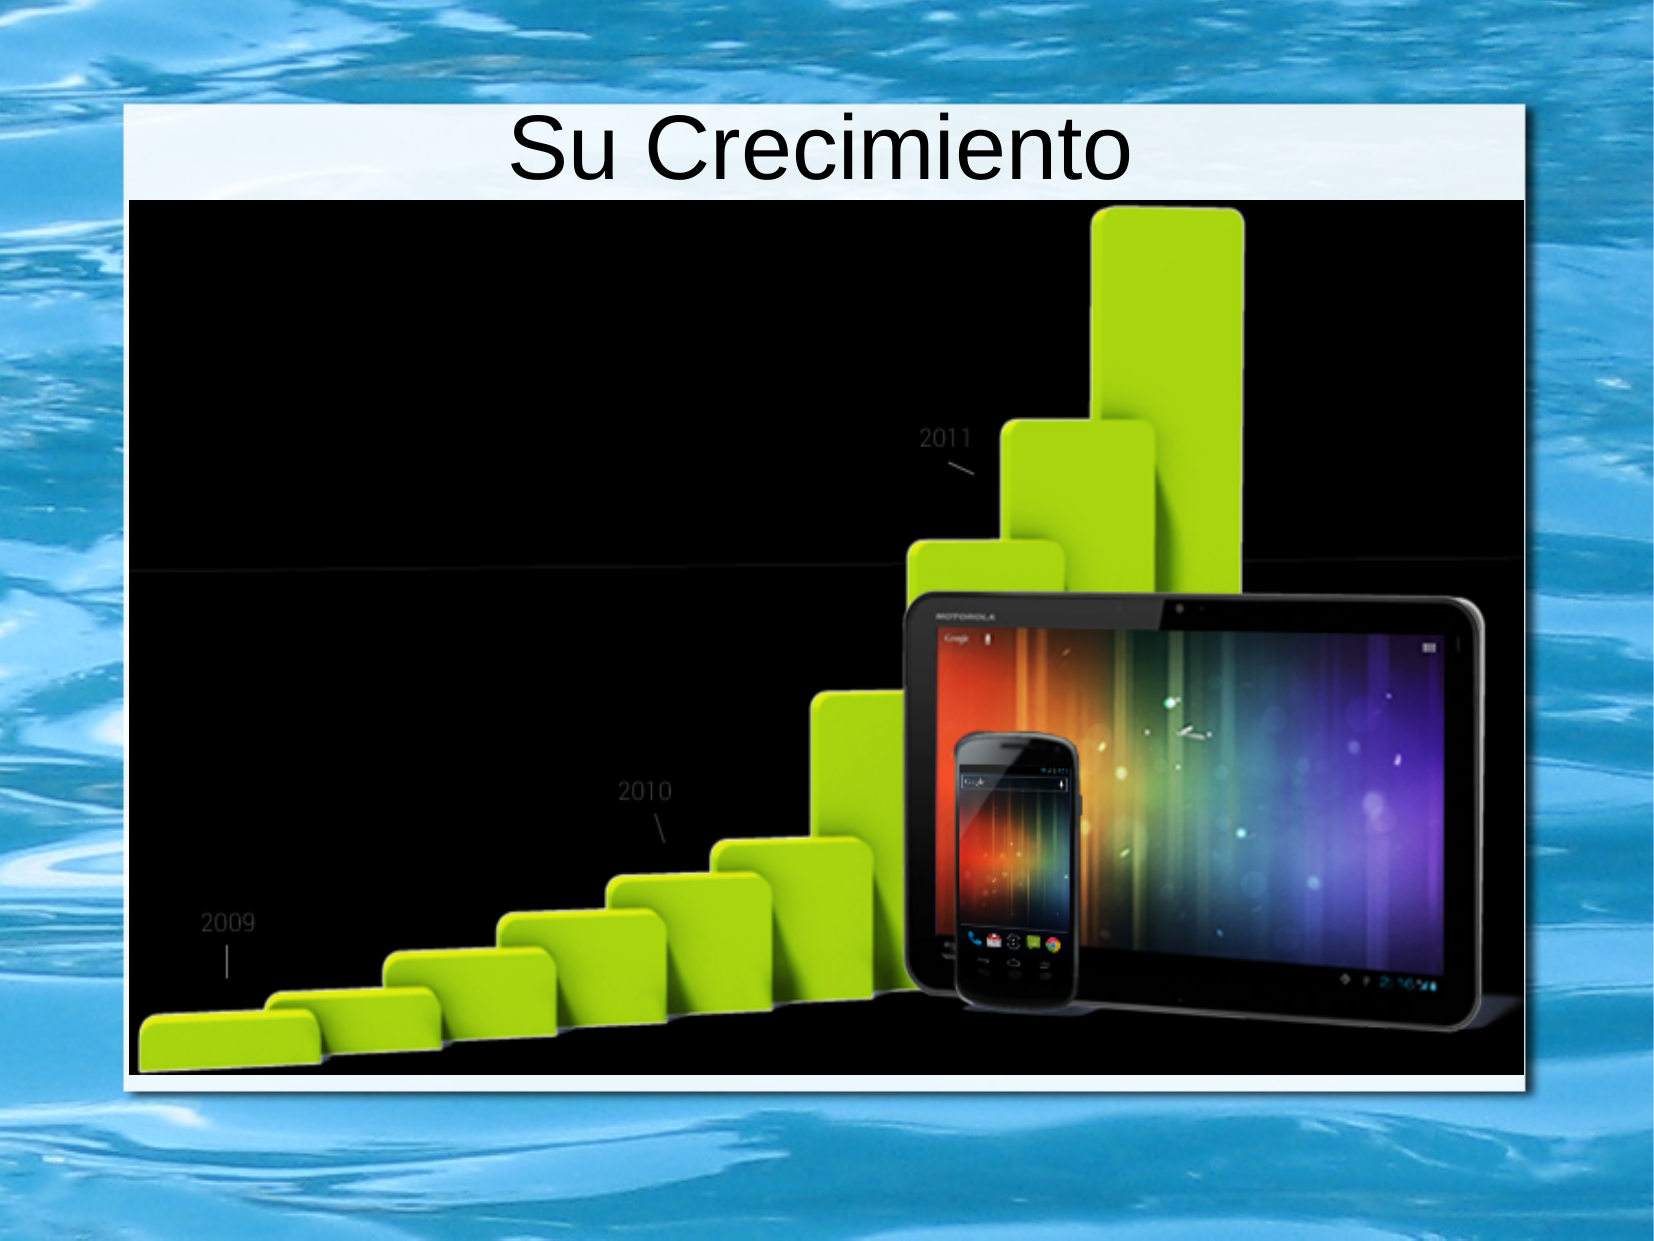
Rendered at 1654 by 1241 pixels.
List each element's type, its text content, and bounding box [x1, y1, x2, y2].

title Su Crecimiento [141, 59, 1501, 200]
picture [0, 0, 1654, 1241]
